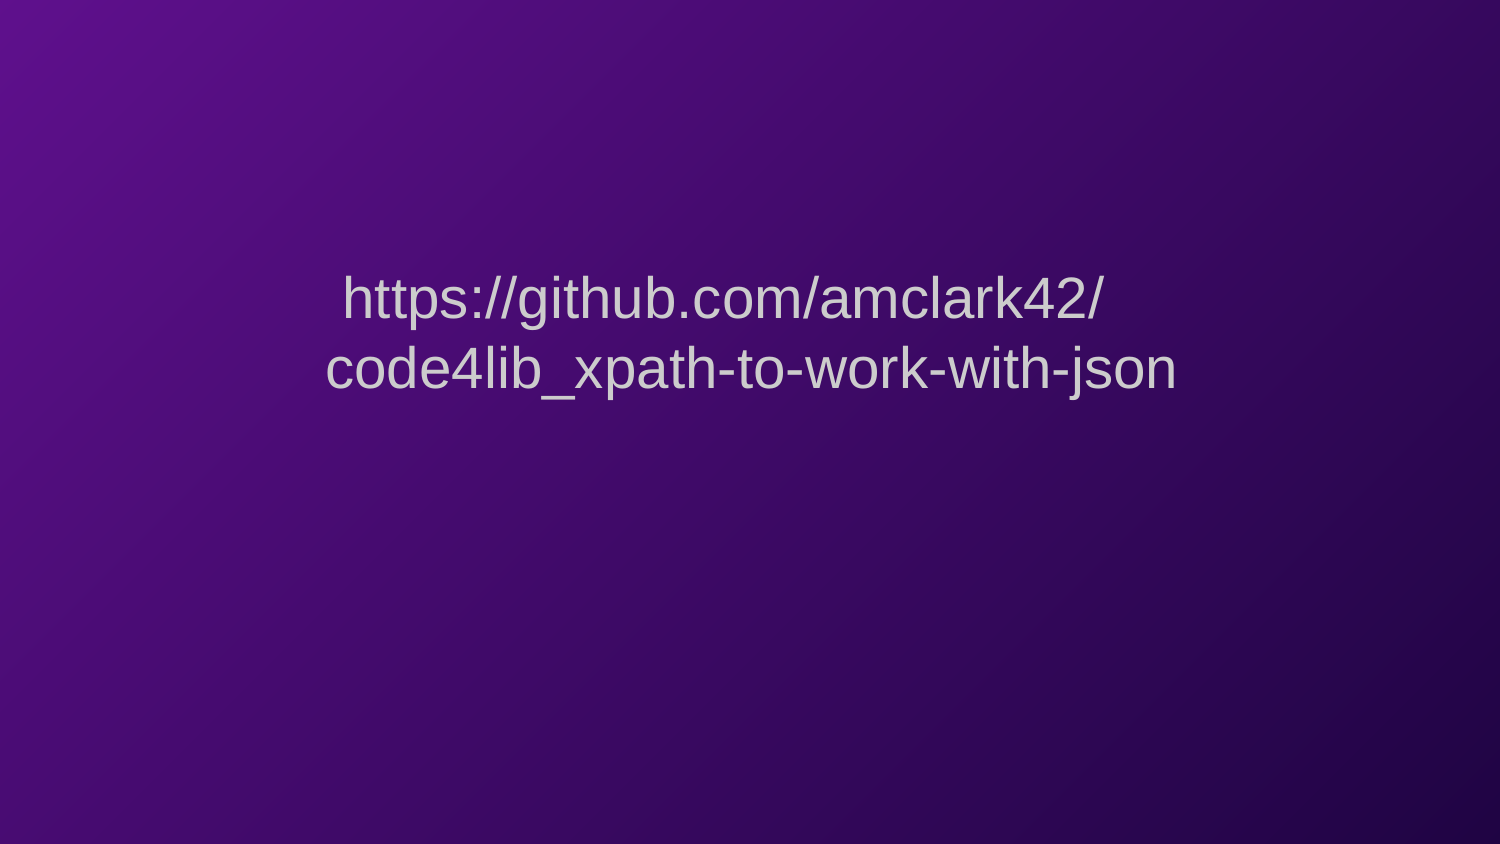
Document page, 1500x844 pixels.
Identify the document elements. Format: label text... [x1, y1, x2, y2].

text_box https://github.com/amclark42/code4lib_xpath-to-work-with-json [192, 245, 1237, 487]
